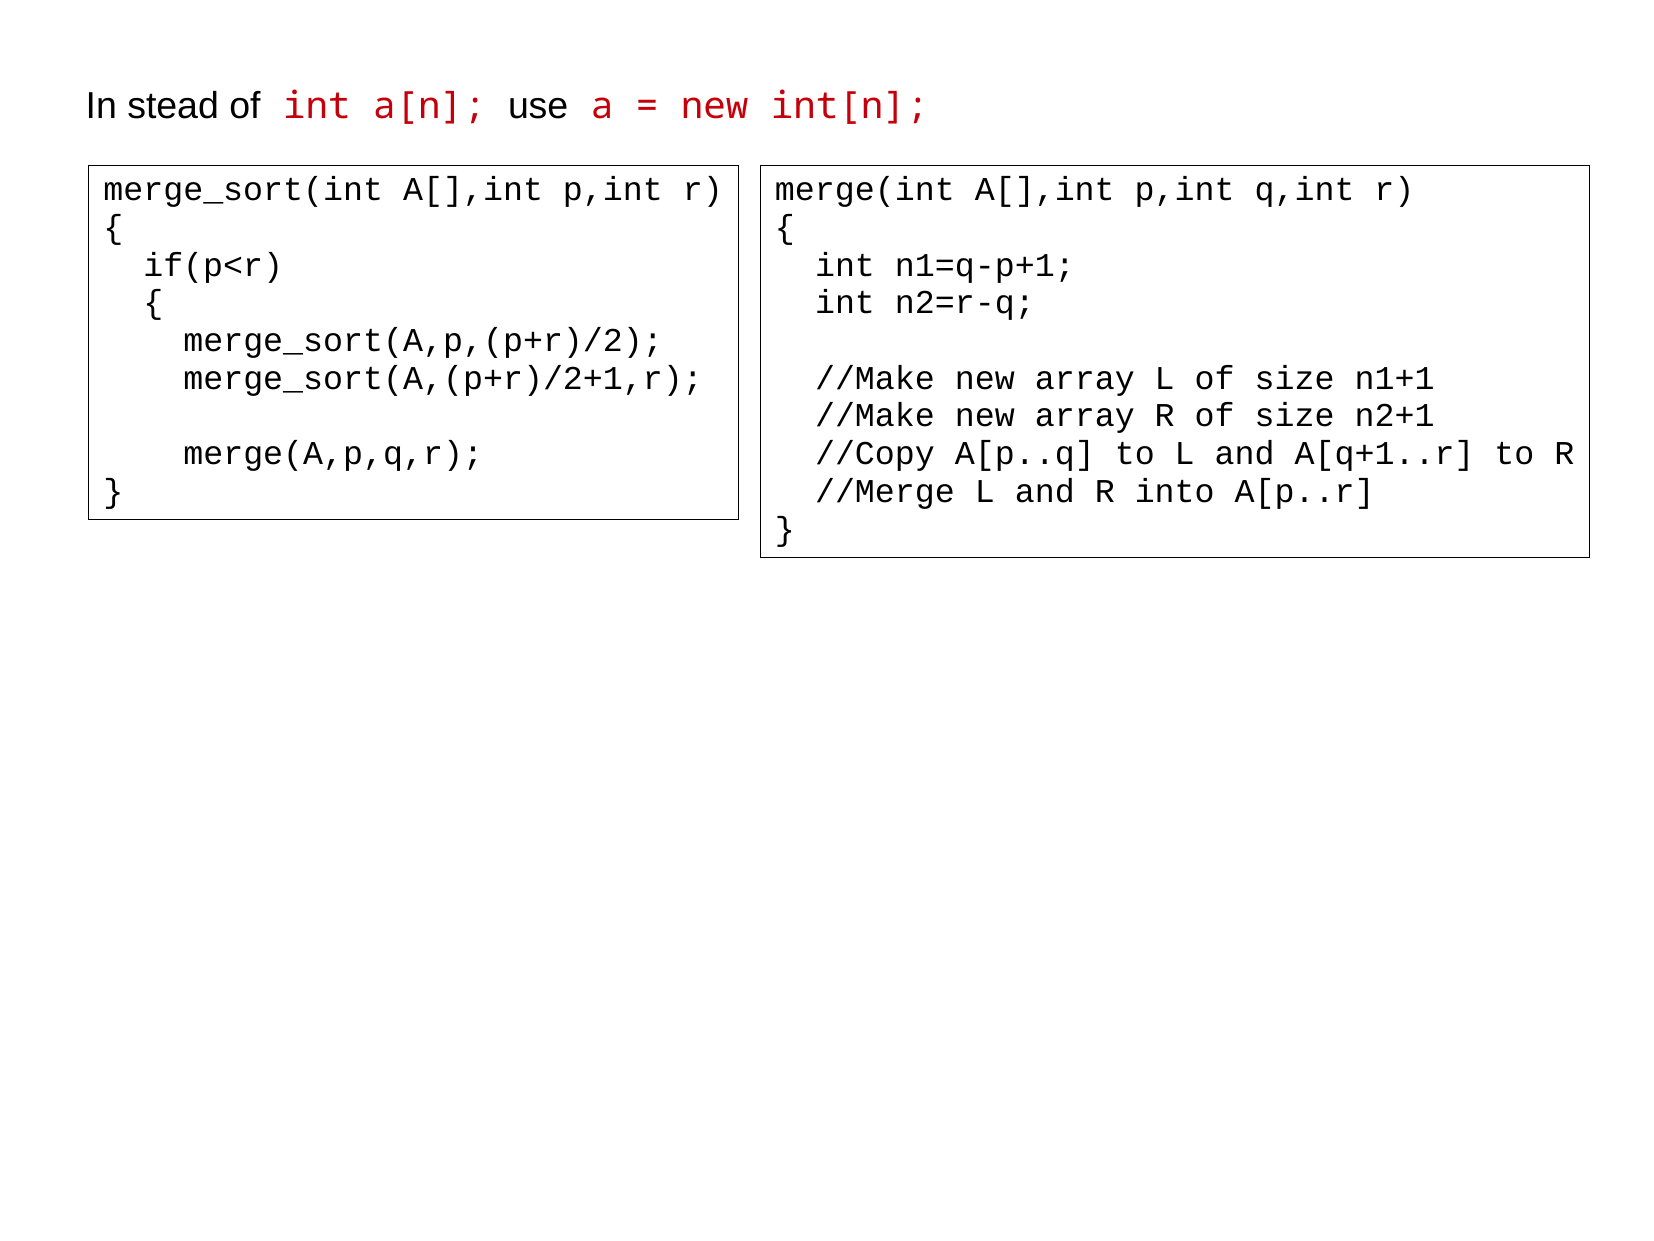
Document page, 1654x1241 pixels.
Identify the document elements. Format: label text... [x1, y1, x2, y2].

text_box merge(int A[],int p,int q,int r) { int n1=q-p+1; int n2=r-q; //Make new array L of size n1+1 //Make new array R of size n2+1 //Copy A[p..q] to L and A[q+1..r] to R //Merge L and R into A[p..r] } [760, 165, 1590, 558]
text_box merge_sort(int A[],int p,int r) { if(p<r) { merge_sort(A,p,(p+r)/2); merge_sort(A,(p+r)/2+1,r); merge(A,p,q,r); } [88, 165, 739, 520]
text_box In stead of int a[n]; use a = new int[n]; [70, 70, 944, 131]
